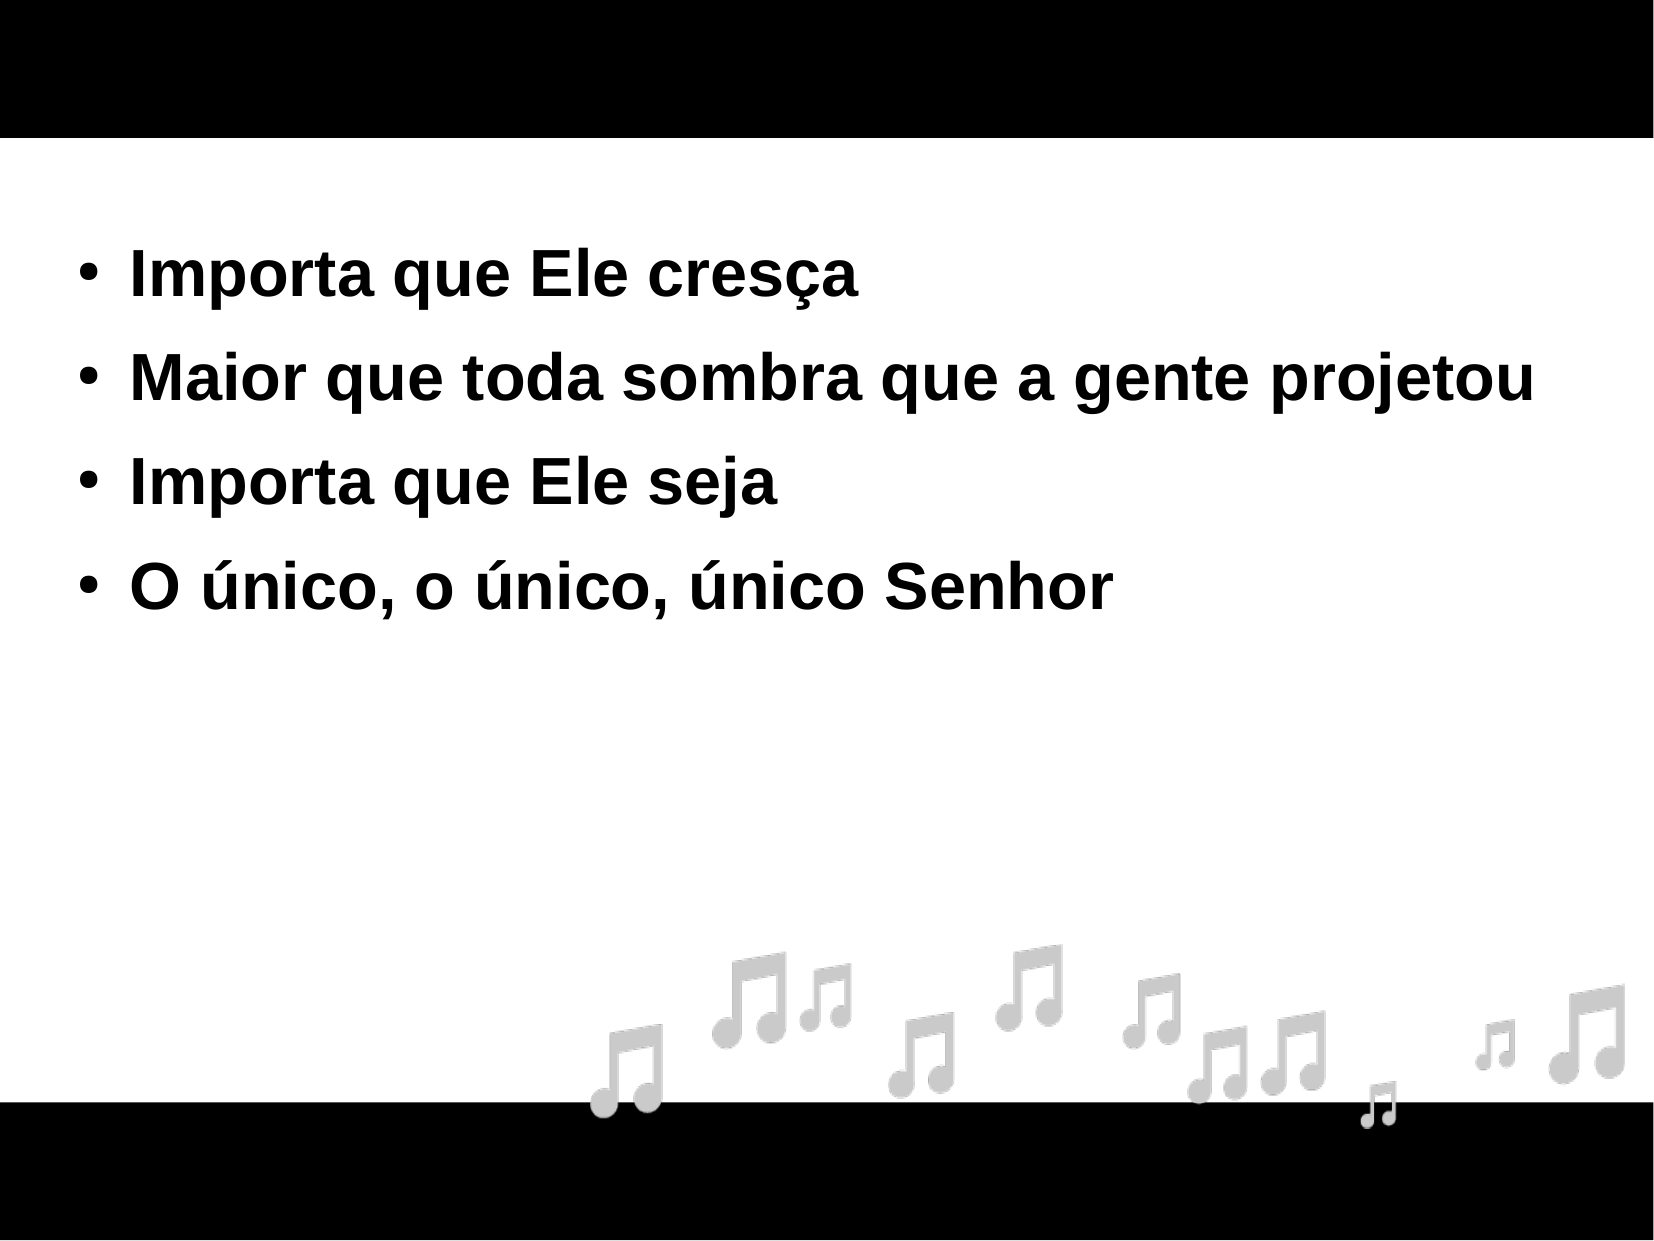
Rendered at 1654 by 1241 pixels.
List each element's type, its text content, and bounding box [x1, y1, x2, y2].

list Importa que Ele cresça Maior que toda sombra que a gente projetou Importa que Ele seja O único, o único, único Senhor [59, 236, 1595, 1024]
